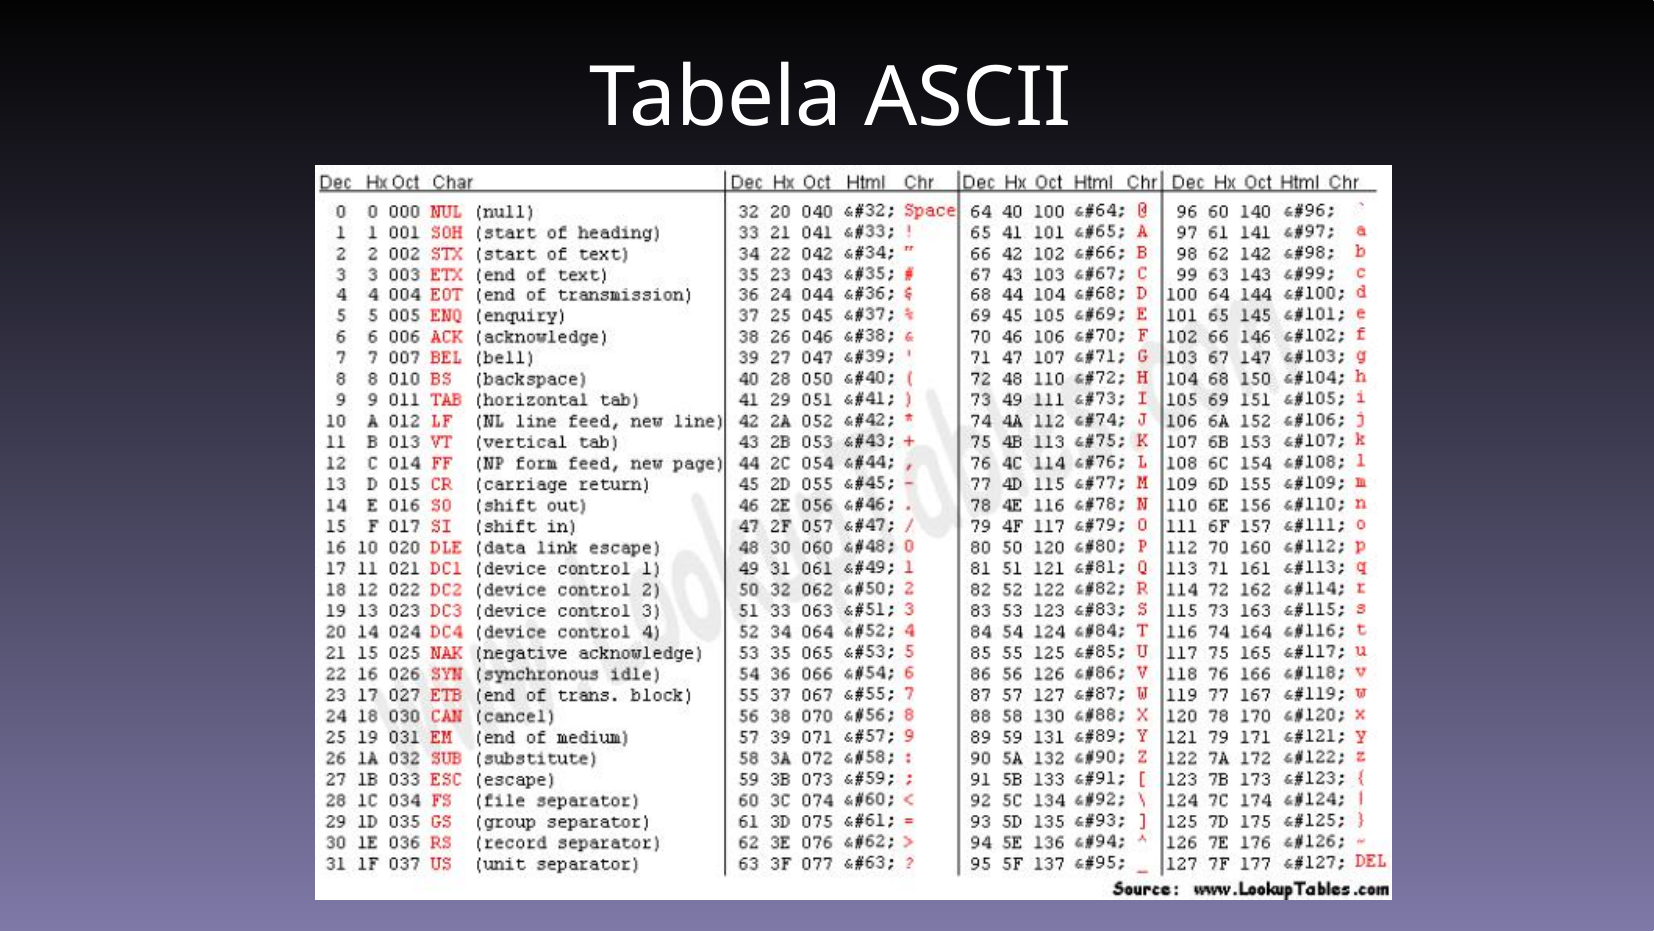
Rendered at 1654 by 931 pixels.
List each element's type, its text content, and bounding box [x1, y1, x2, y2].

picture [315, 165, 1392, 901]
title Tabela ASCII [86, 15, 1576, 171]
